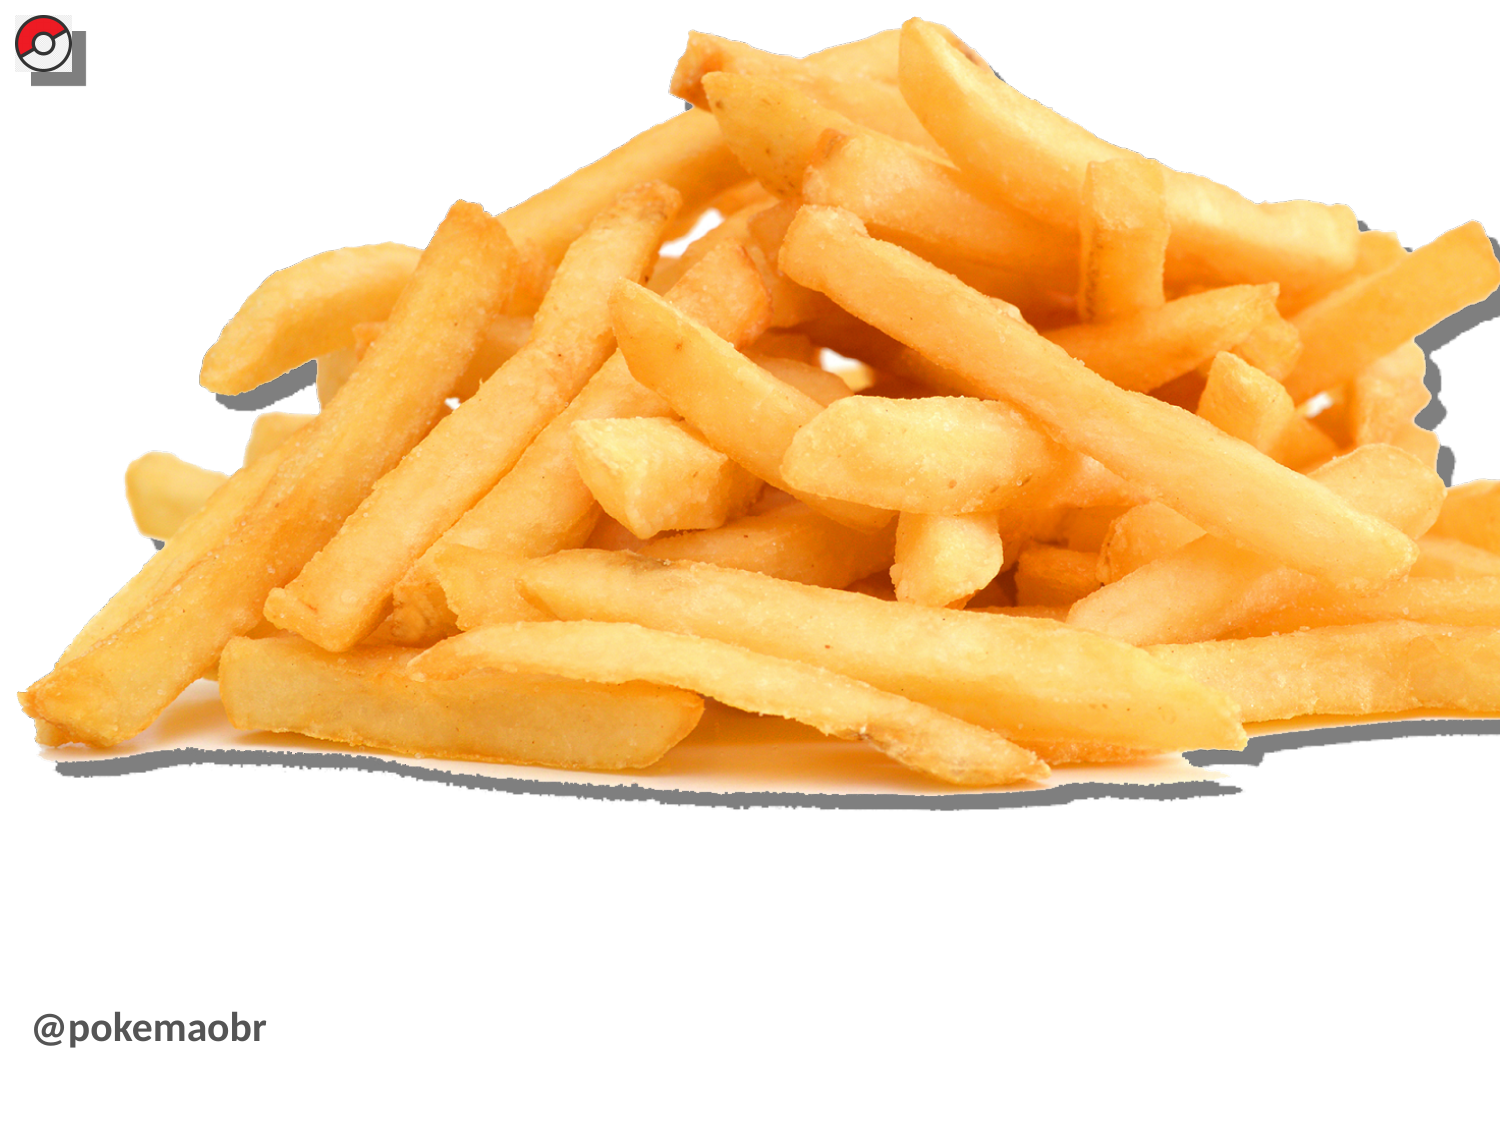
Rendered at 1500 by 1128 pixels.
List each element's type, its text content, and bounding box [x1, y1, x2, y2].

picture [15, 15, 1500, 797]
text_box @pokemaobr [15, 999, 954, 1128]
